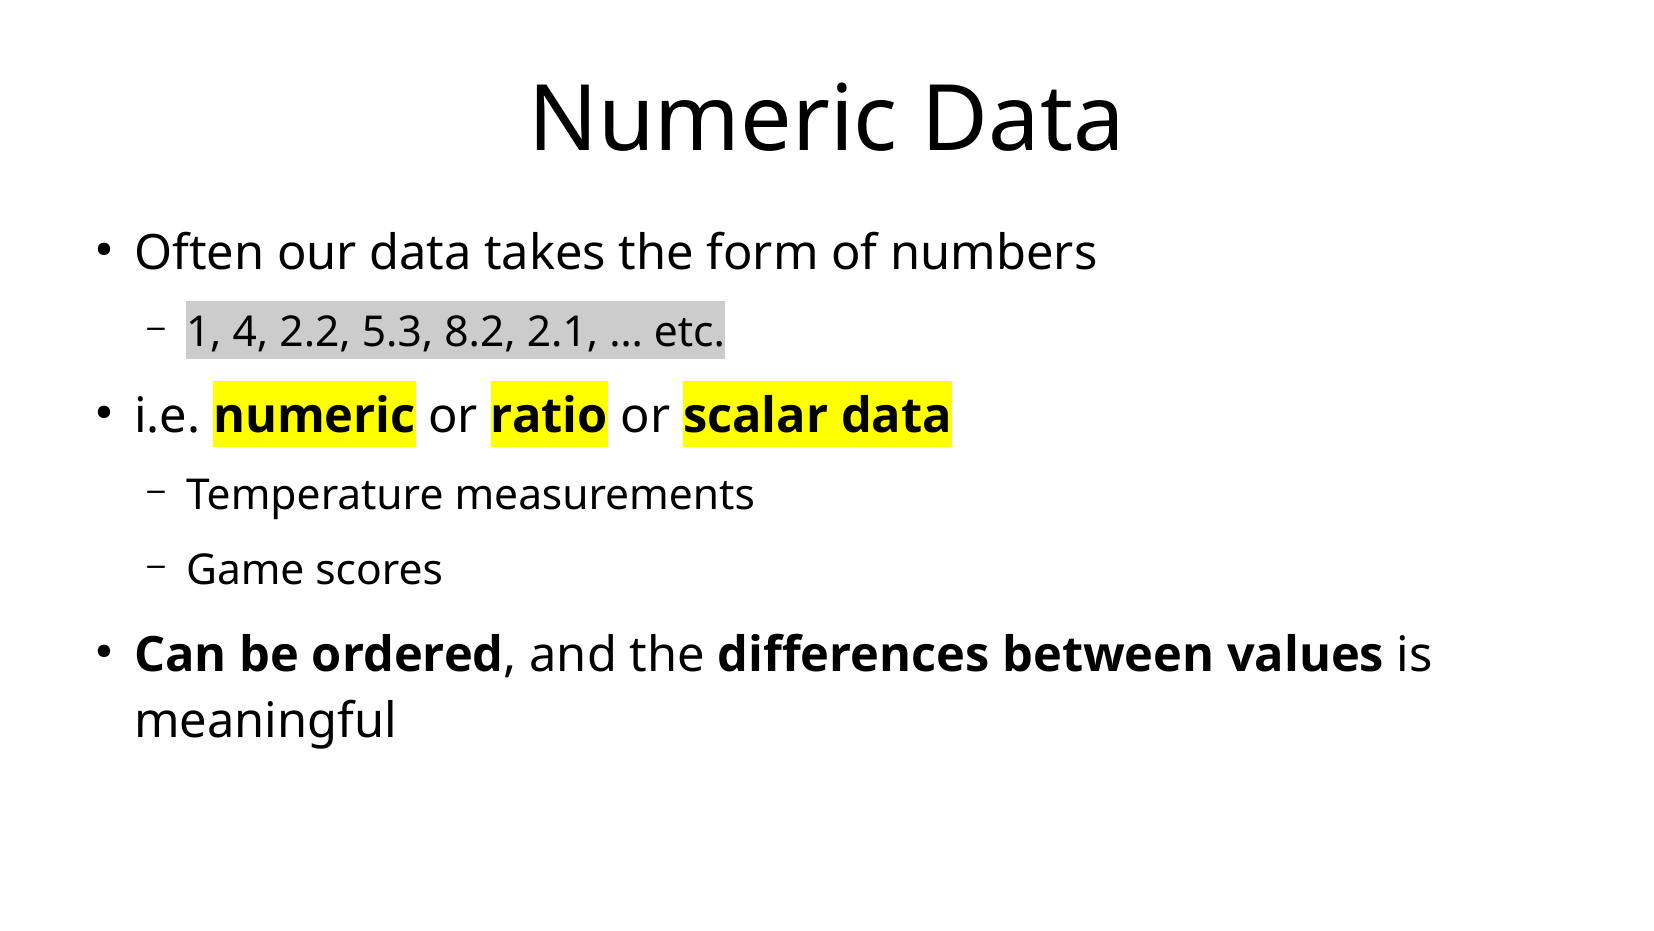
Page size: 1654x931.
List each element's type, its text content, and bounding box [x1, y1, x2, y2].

title Numeric Data [82, 37, 1571, 193]
list Often our data takes the form of numbers 1, 4, 2.2, 5.3, 8.2, 2.1, … etc. i.e. numeric or ratio or scalar data Temperature measurements Game scores Can be ordered, and the differences between values is meaningful [82, 217, 1571, 758]
